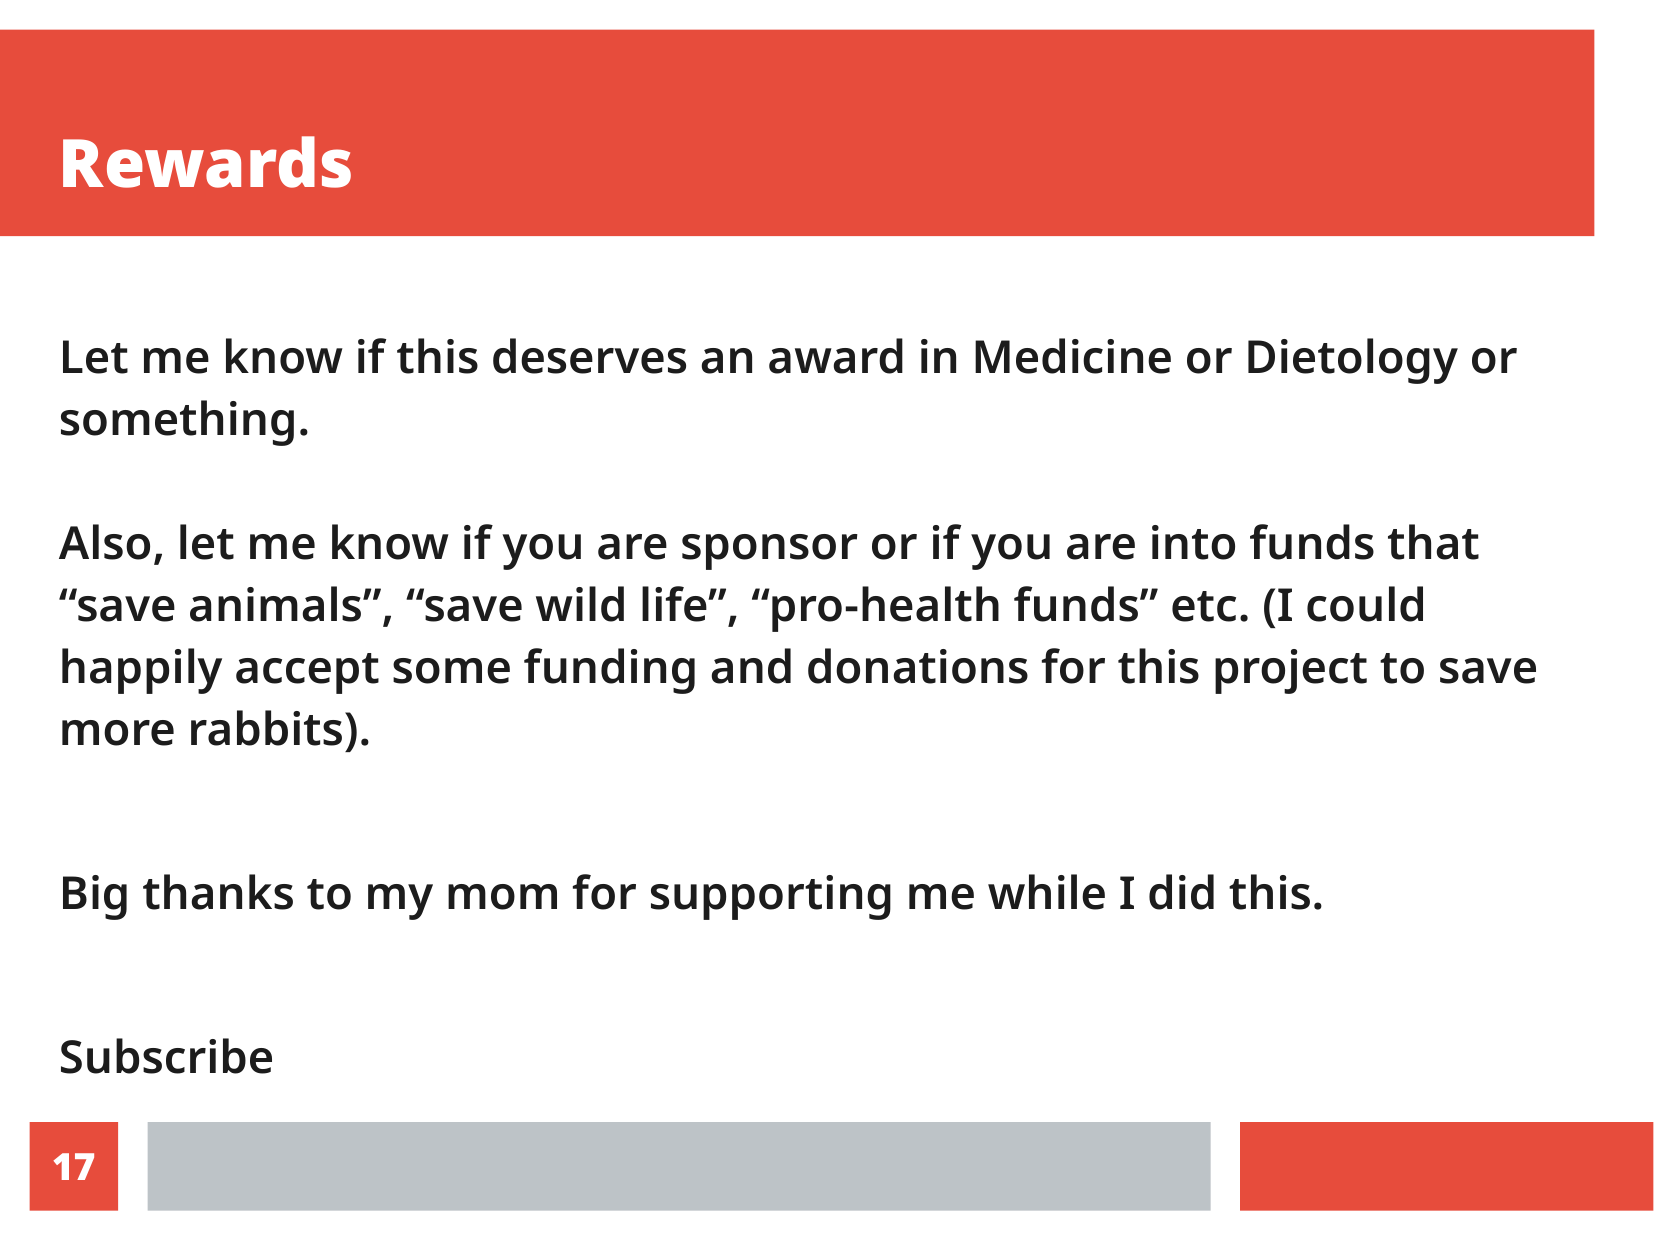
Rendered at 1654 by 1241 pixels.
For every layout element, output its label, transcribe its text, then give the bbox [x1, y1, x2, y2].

list Let me know if this deserves an award in Medicine or Dietology or something. Also, let me know if you are sponsor or if you are into funds that “save animals”, “save wild life”, “pro-health funds” etc. (I could happily accept some funding and donations for this project to save more rabbits). Big thanks to my mom for supporting me while I did this. Subscribe [59, 324, 1565, 1093]
title Rewards [59, 59, 1595, 207]
